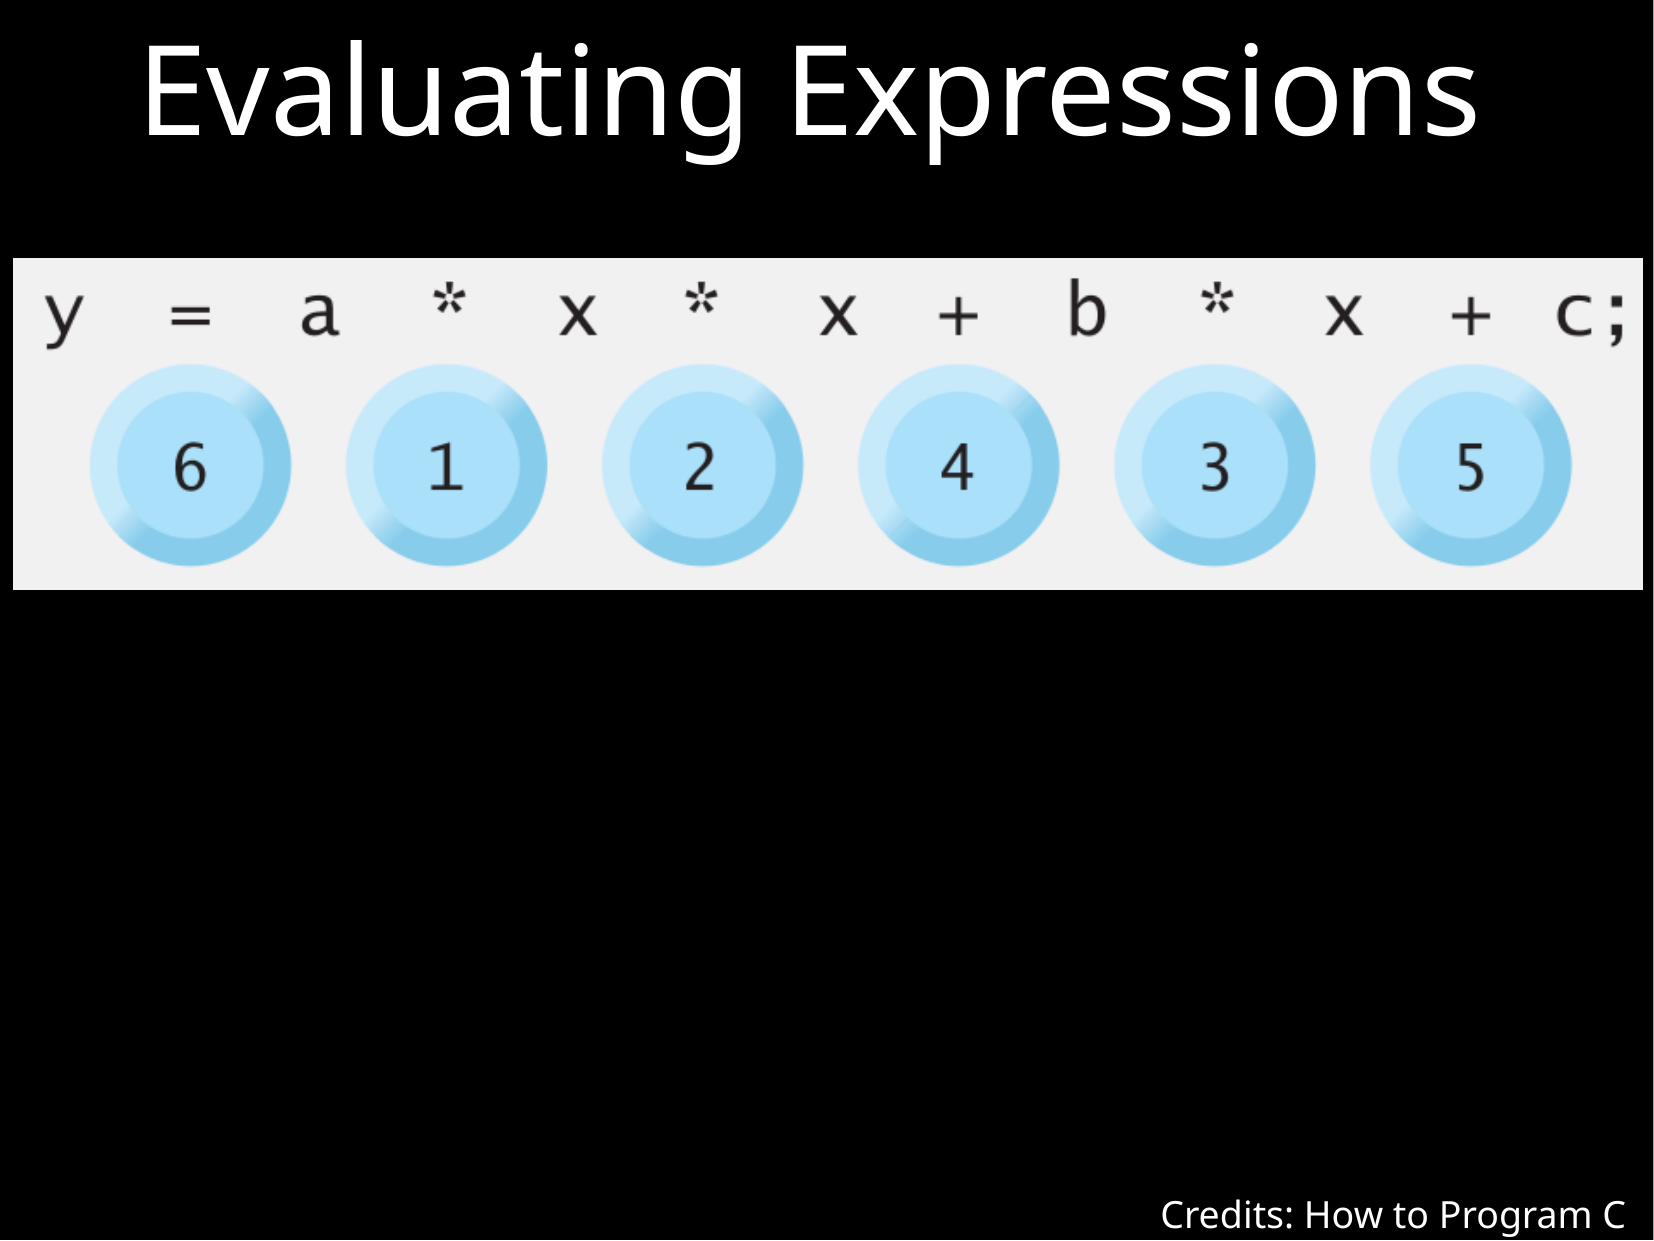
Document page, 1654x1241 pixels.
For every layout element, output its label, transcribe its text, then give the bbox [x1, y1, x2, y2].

picture [13, 258, 1643, 590]
text_box Credits: How to Program C [1145, 1181, 1647, 1241]
text_box Evaluating Expressions [122, 0, 1532, 231]
